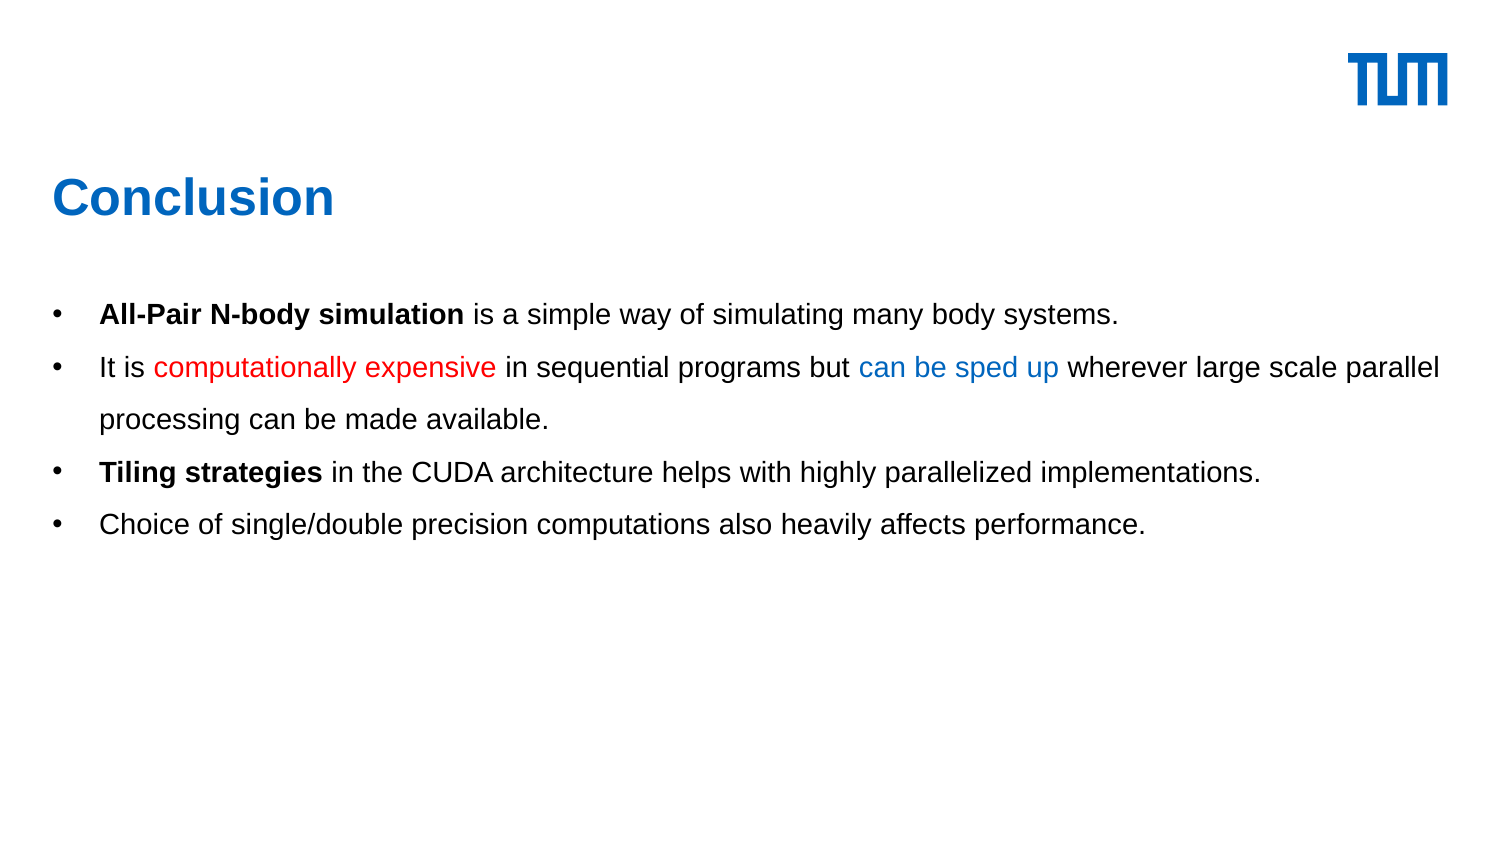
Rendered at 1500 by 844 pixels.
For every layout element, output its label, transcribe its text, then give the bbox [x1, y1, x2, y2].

list All-Pair N-body simulation is a simple way of simulating many body systems. It is computationally expensive in sequential programs but can be sped up wherever large scale parallel processing can be made available. Tiling strategies in the CUDA architecture helps with highly parallelized implementations. Choice of single/double precision computations also heavily affects performance. [52, 243, 1449, 793]
title Conclusion [52, 159, 1449, 223]
